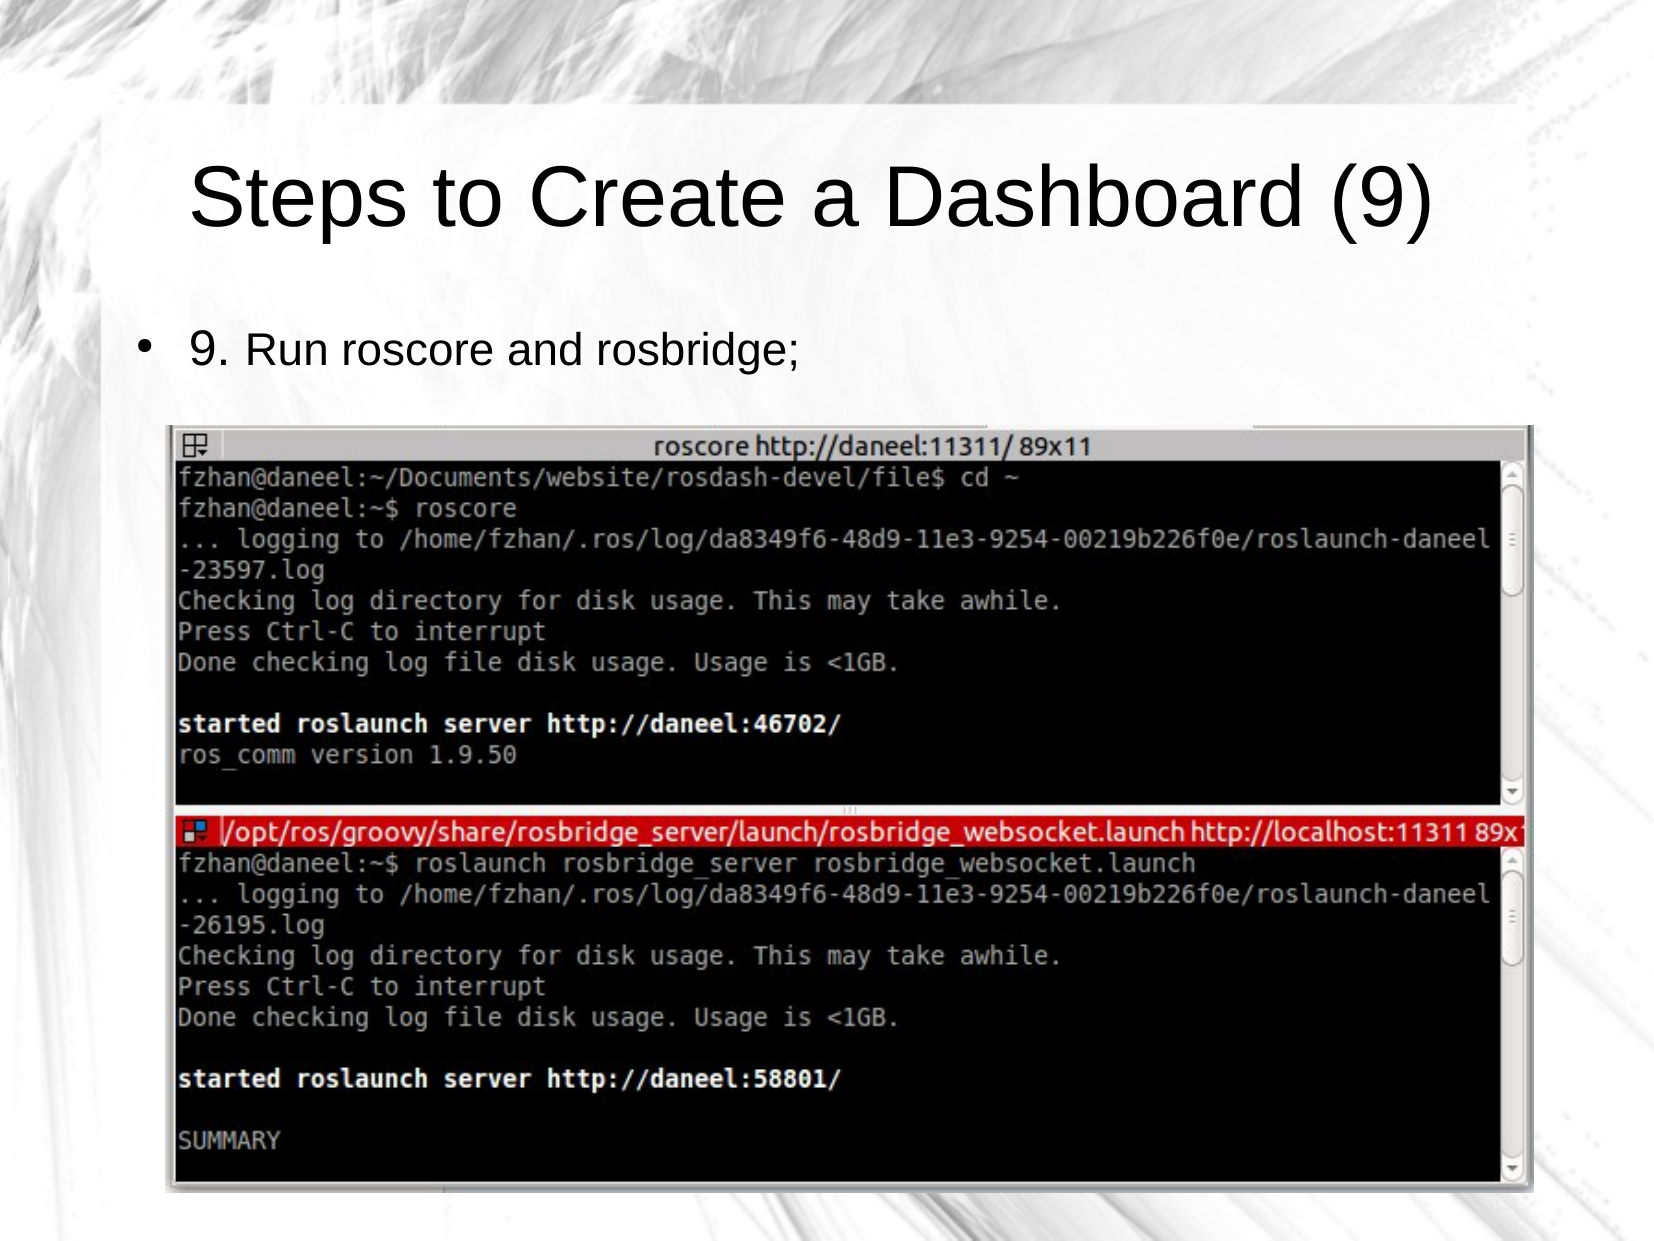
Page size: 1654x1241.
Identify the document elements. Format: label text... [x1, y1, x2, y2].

picture [0, 0, 1654, 1241]
list 9. Run roscore and rosbridge; [118, 319, 1571, 1039]
title Steps to Create a Dashboard (9) [118, 112, 1506, 281]
